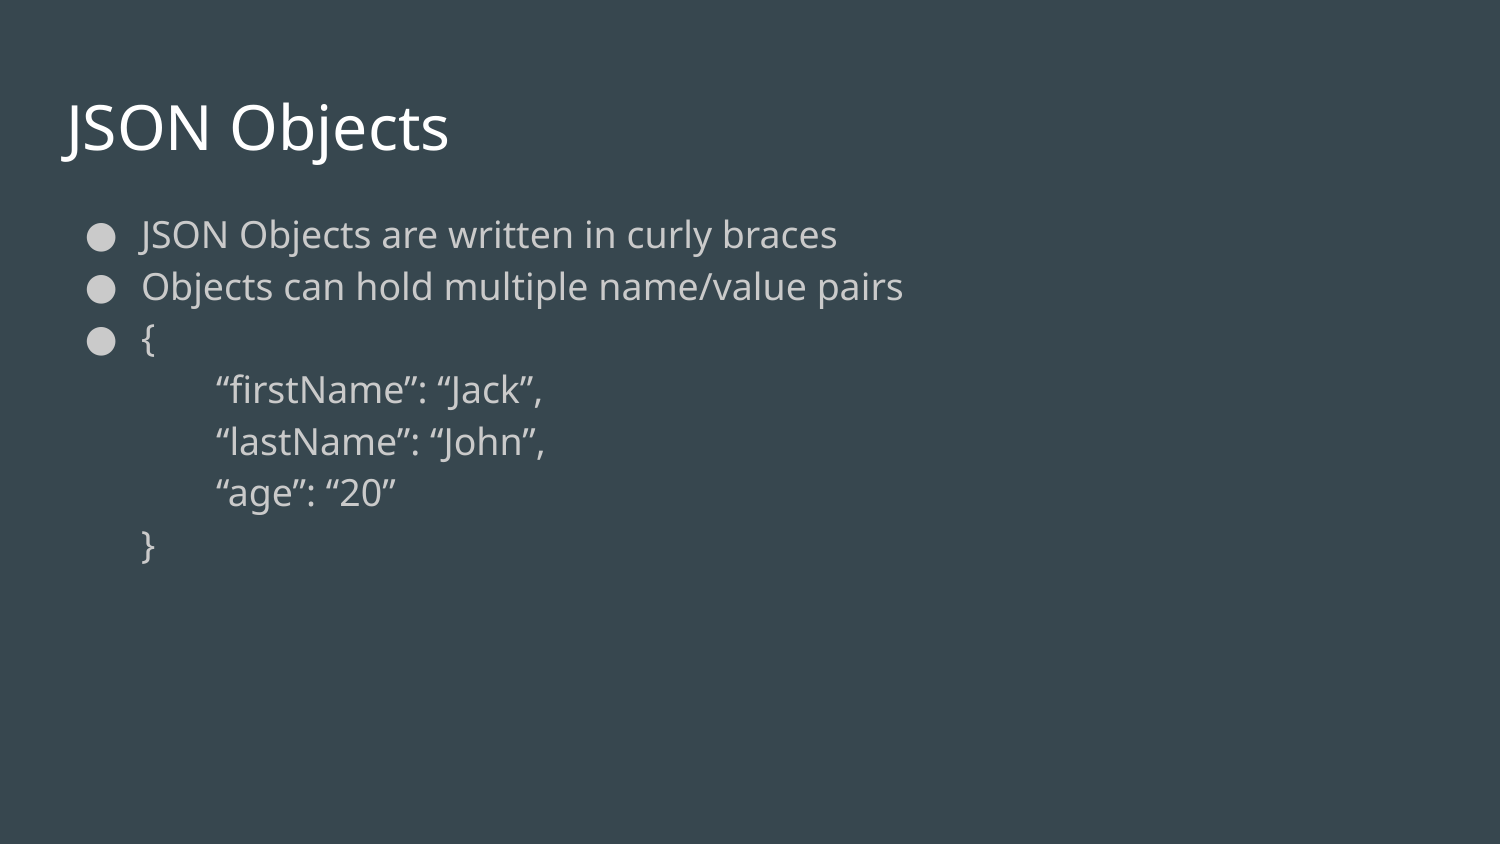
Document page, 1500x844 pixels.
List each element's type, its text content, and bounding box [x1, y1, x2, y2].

list JSON Objects are written in curly braces Objects can hold multiple name/value pairs { “firstName”: “Jack”, “lastName”: “John”, “age”: “20” } [51, 189, 1449, 750]
title JSON Objects [51, 72, 1449, 167]
